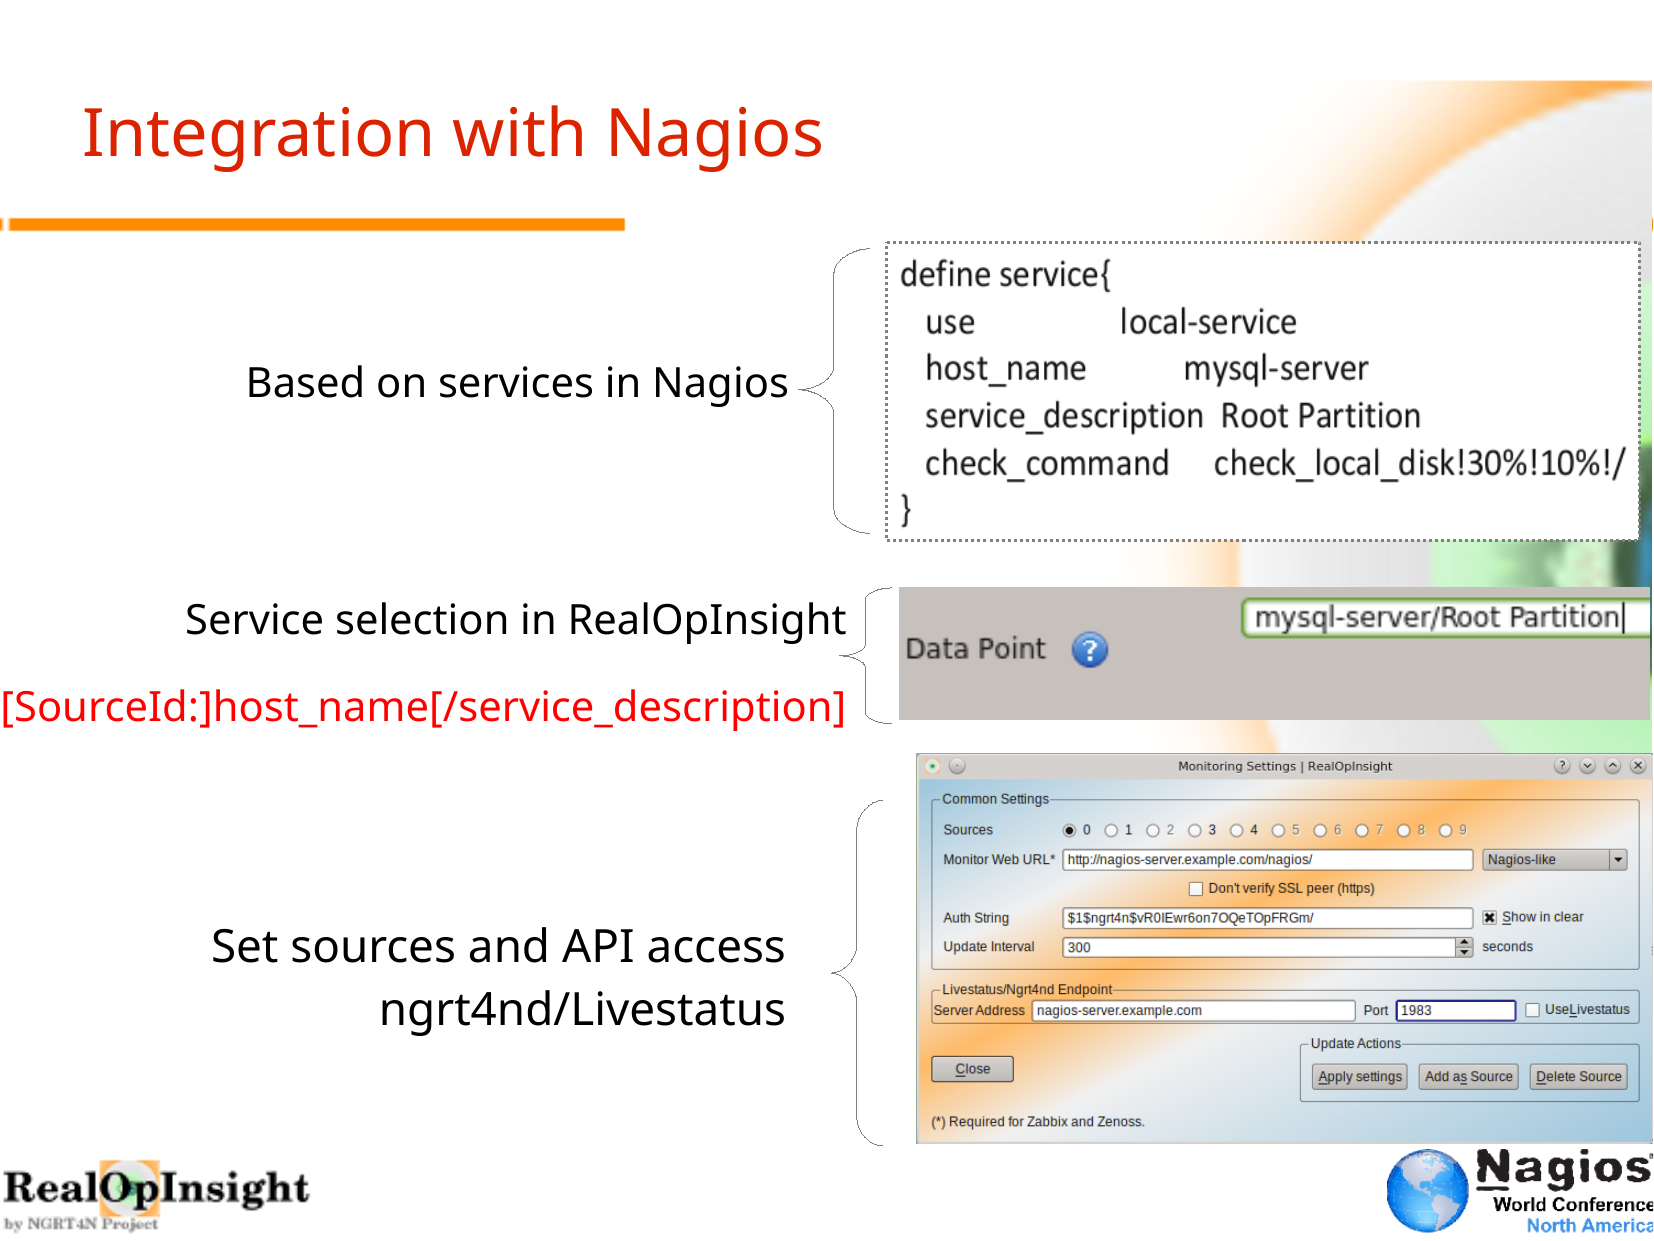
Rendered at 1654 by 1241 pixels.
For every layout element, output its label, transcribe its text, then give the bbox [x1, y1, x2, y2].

picture [0, 0, 1654, 1241]
title Integration with Nagios [82, 49, 1547, 213]
list Based on services in Nagios [259, 352, 776, 427]
list Service selection in RealOpInsight [SourceId:]host_name[/service_description] [7, 590, 840, 739]
list Set sources and API access ngrt4nd/Livestatus [123, 913, 787, 1056]
